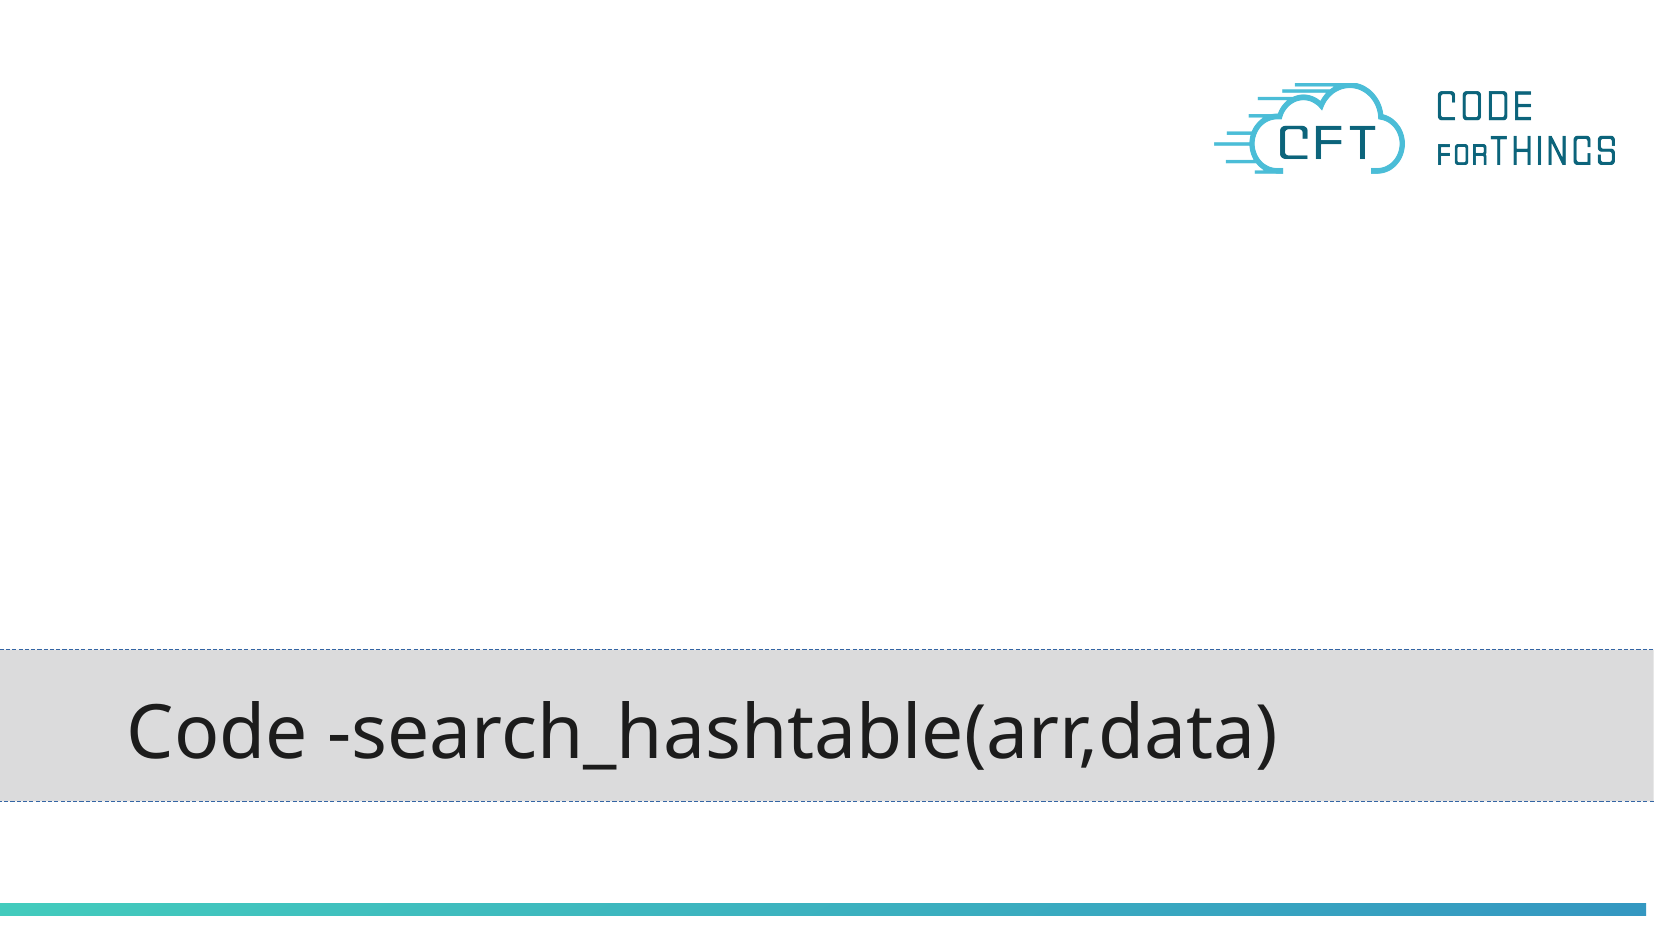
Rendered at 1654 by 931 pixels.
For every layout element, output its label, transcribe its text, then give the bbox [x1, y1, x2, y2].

title Code -search_hashtable(arr,data) [53, 641, 1654, 817]
picture [1214, 83, 1615, 174]
